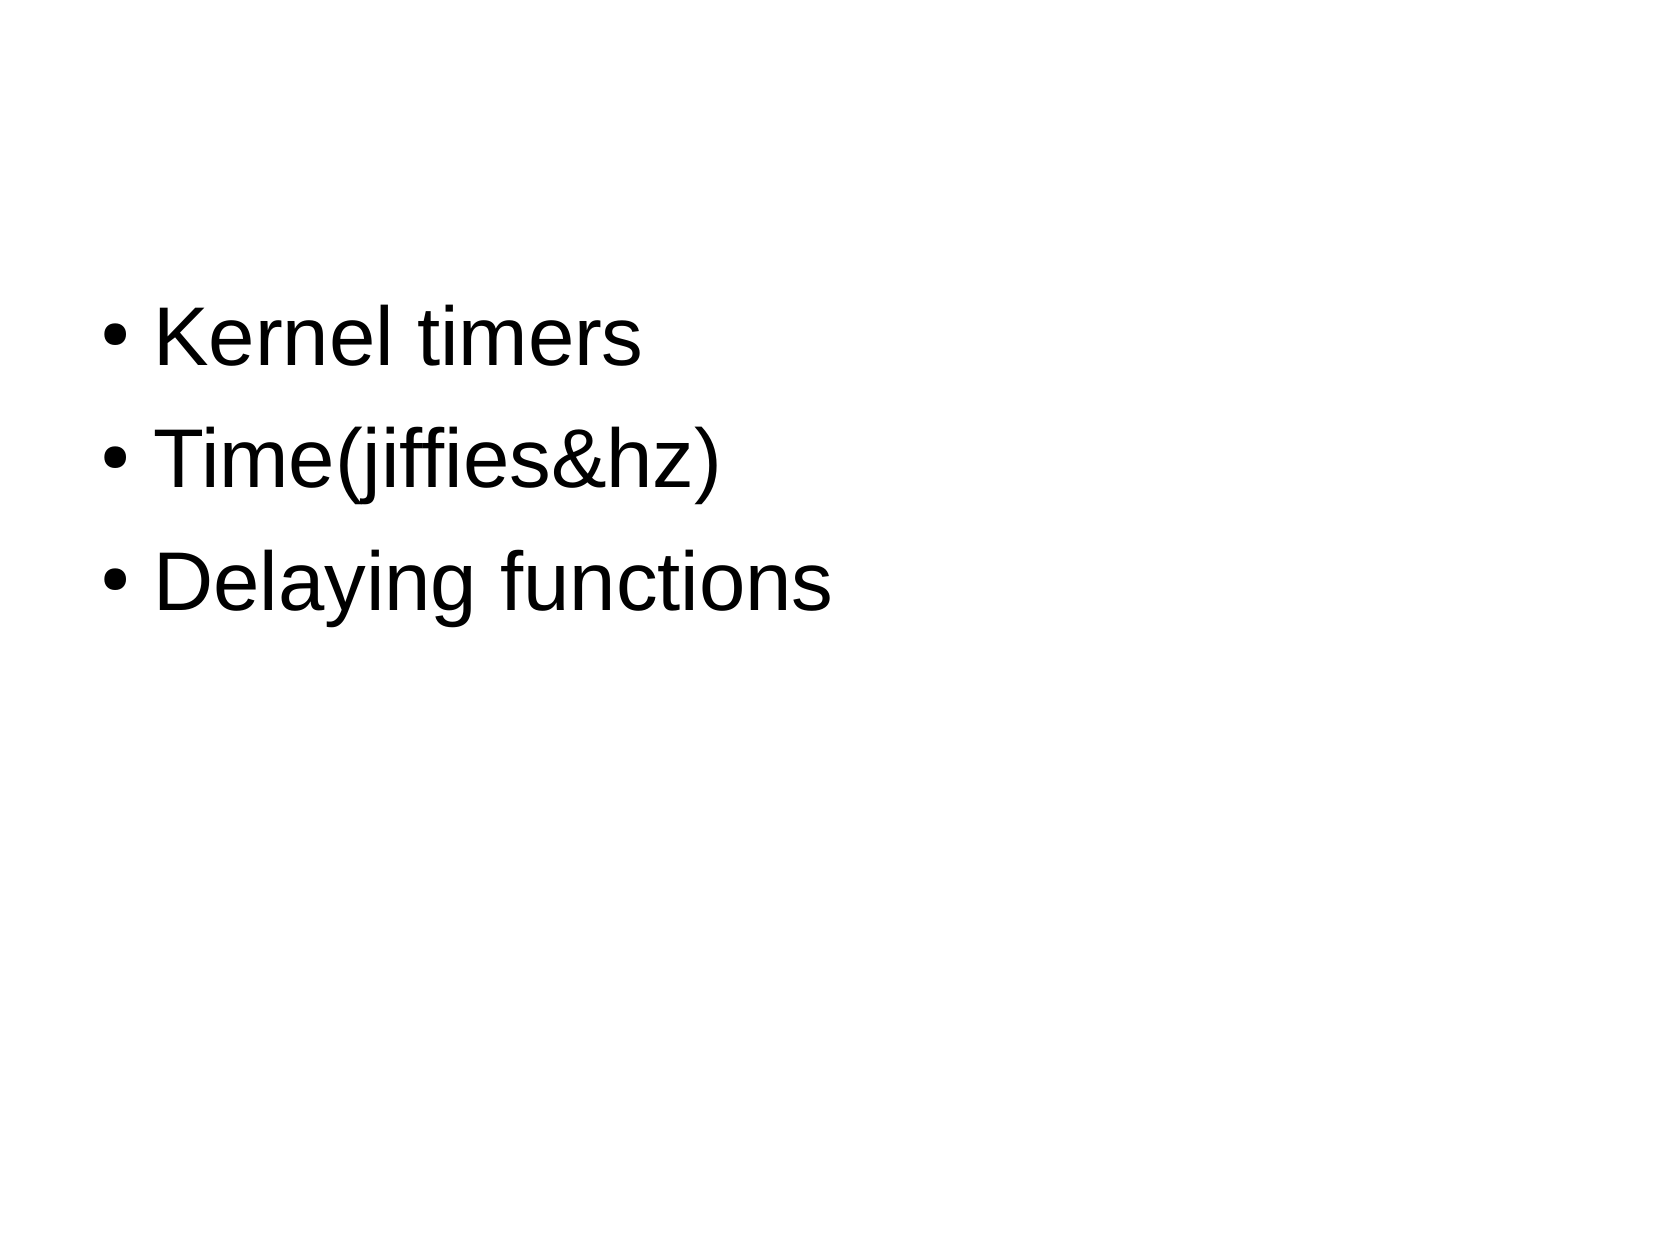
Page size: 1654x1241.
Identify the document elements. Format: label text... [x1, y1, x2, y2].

list Kernel timers Time(jiffies&hz) Delaying functions [82, 290, 1571, 1010]
